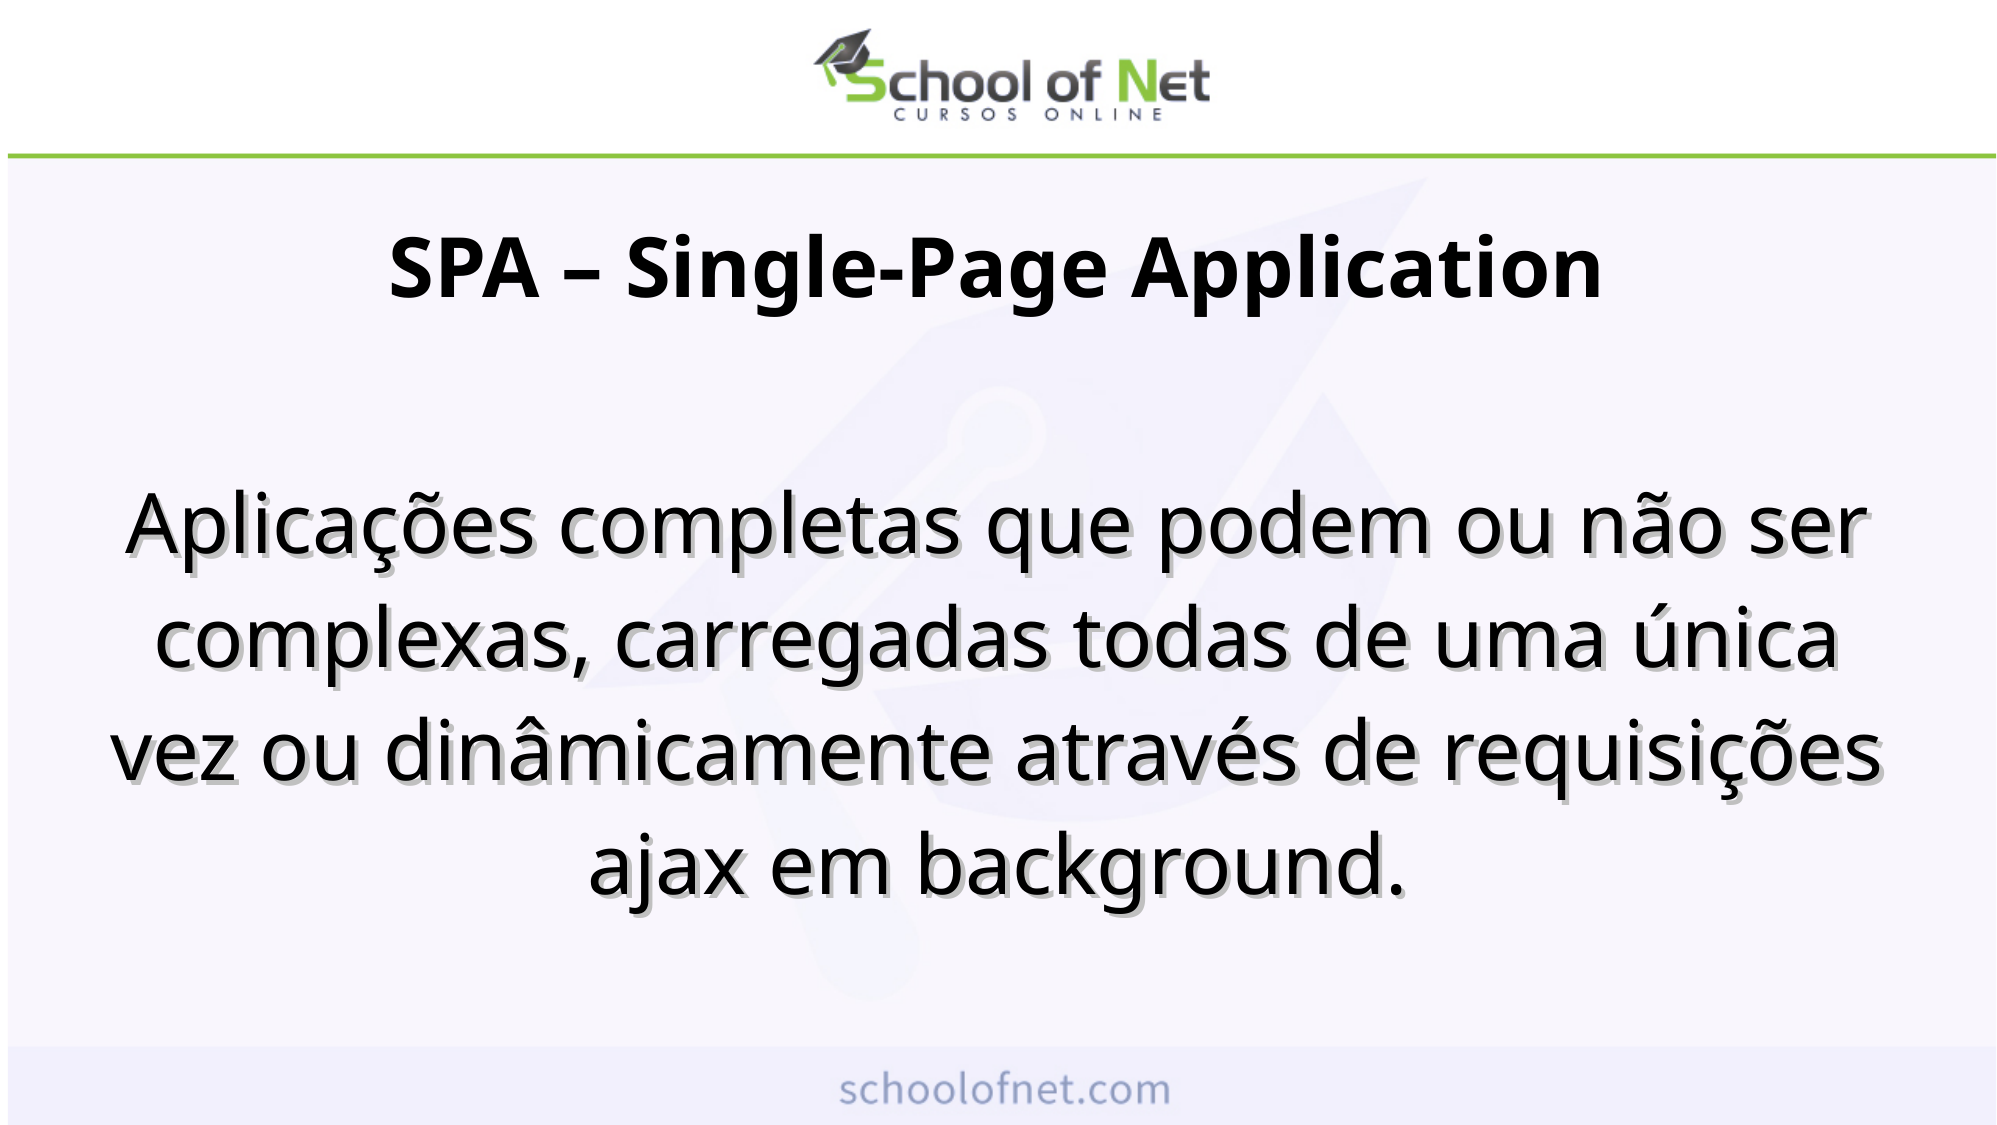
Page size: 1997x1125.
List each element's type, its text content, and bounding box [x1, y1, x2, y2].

subtitle Aplicações completas que podem ou não ser complexas, carregadas todas de uma única vez ou dinâmicamente através de requisições ajax em background. [99, 377, 1897, 1006]
title SPA – Single-Page Application [99, 171, 1897, 360]
picture [7, 5, 1997, 1125]
